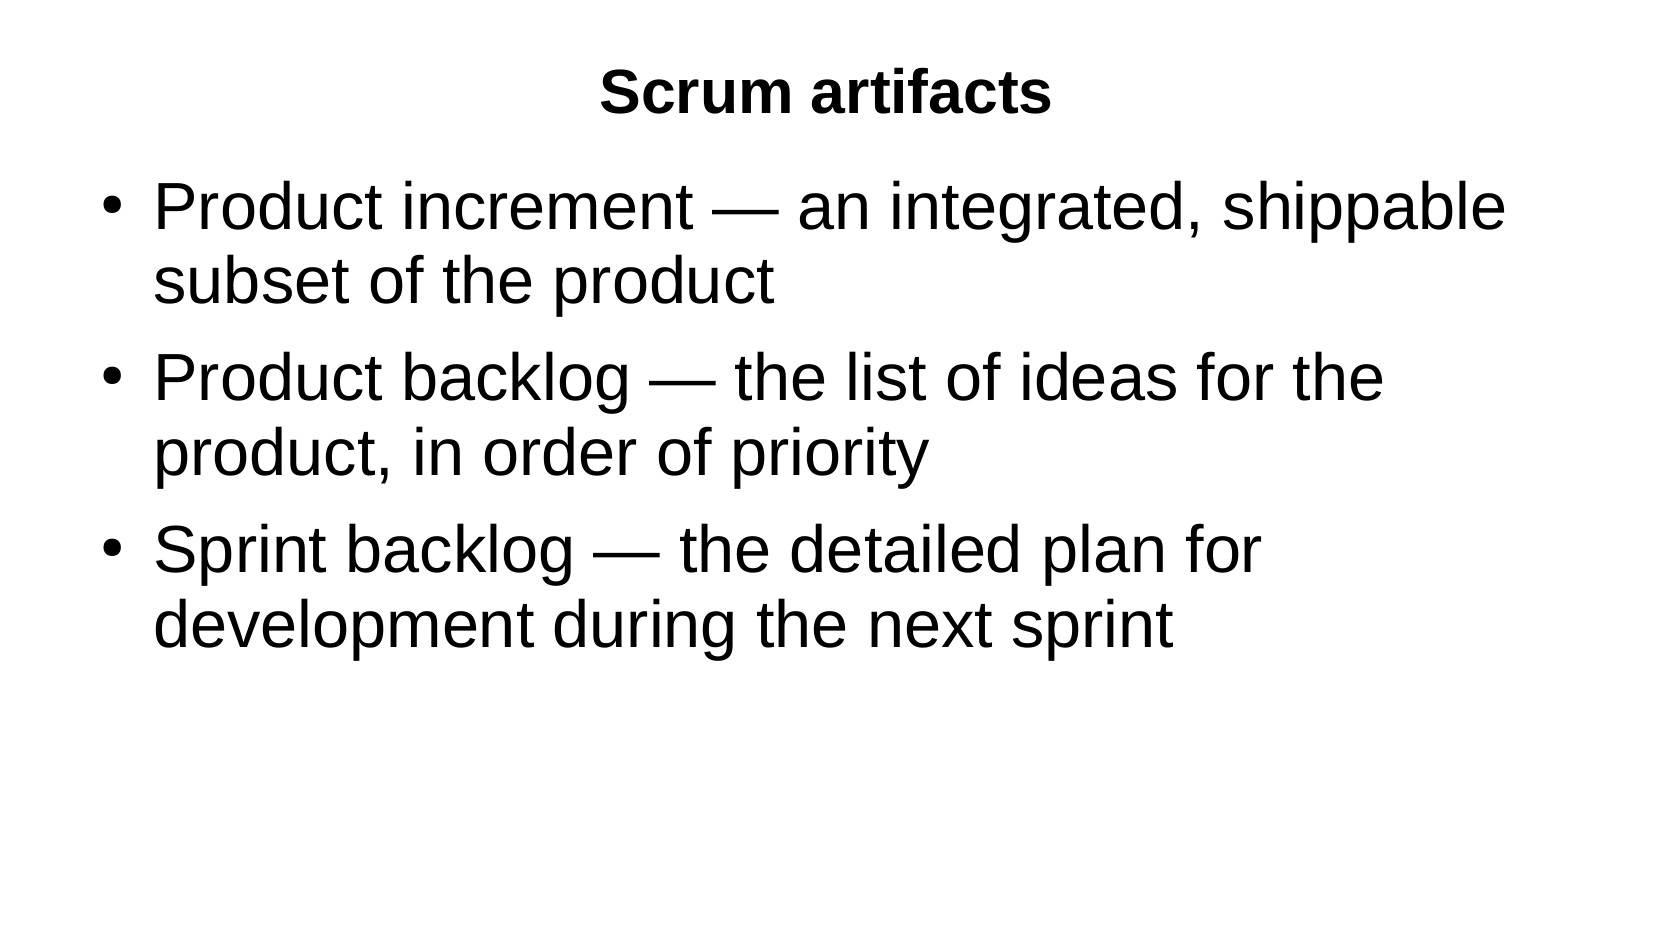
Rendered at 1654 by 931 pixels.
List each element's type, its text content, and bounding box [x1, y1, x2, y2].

title Scrum artifacts [82, 37, 1571, 147]
list Product increment — an integrated, shippable subset of the product Product backlog — the list of ideas for the product, in order of priority Sprint backlog — the detailed plan for development during the next sprint [82, 168, 1538, 889]
